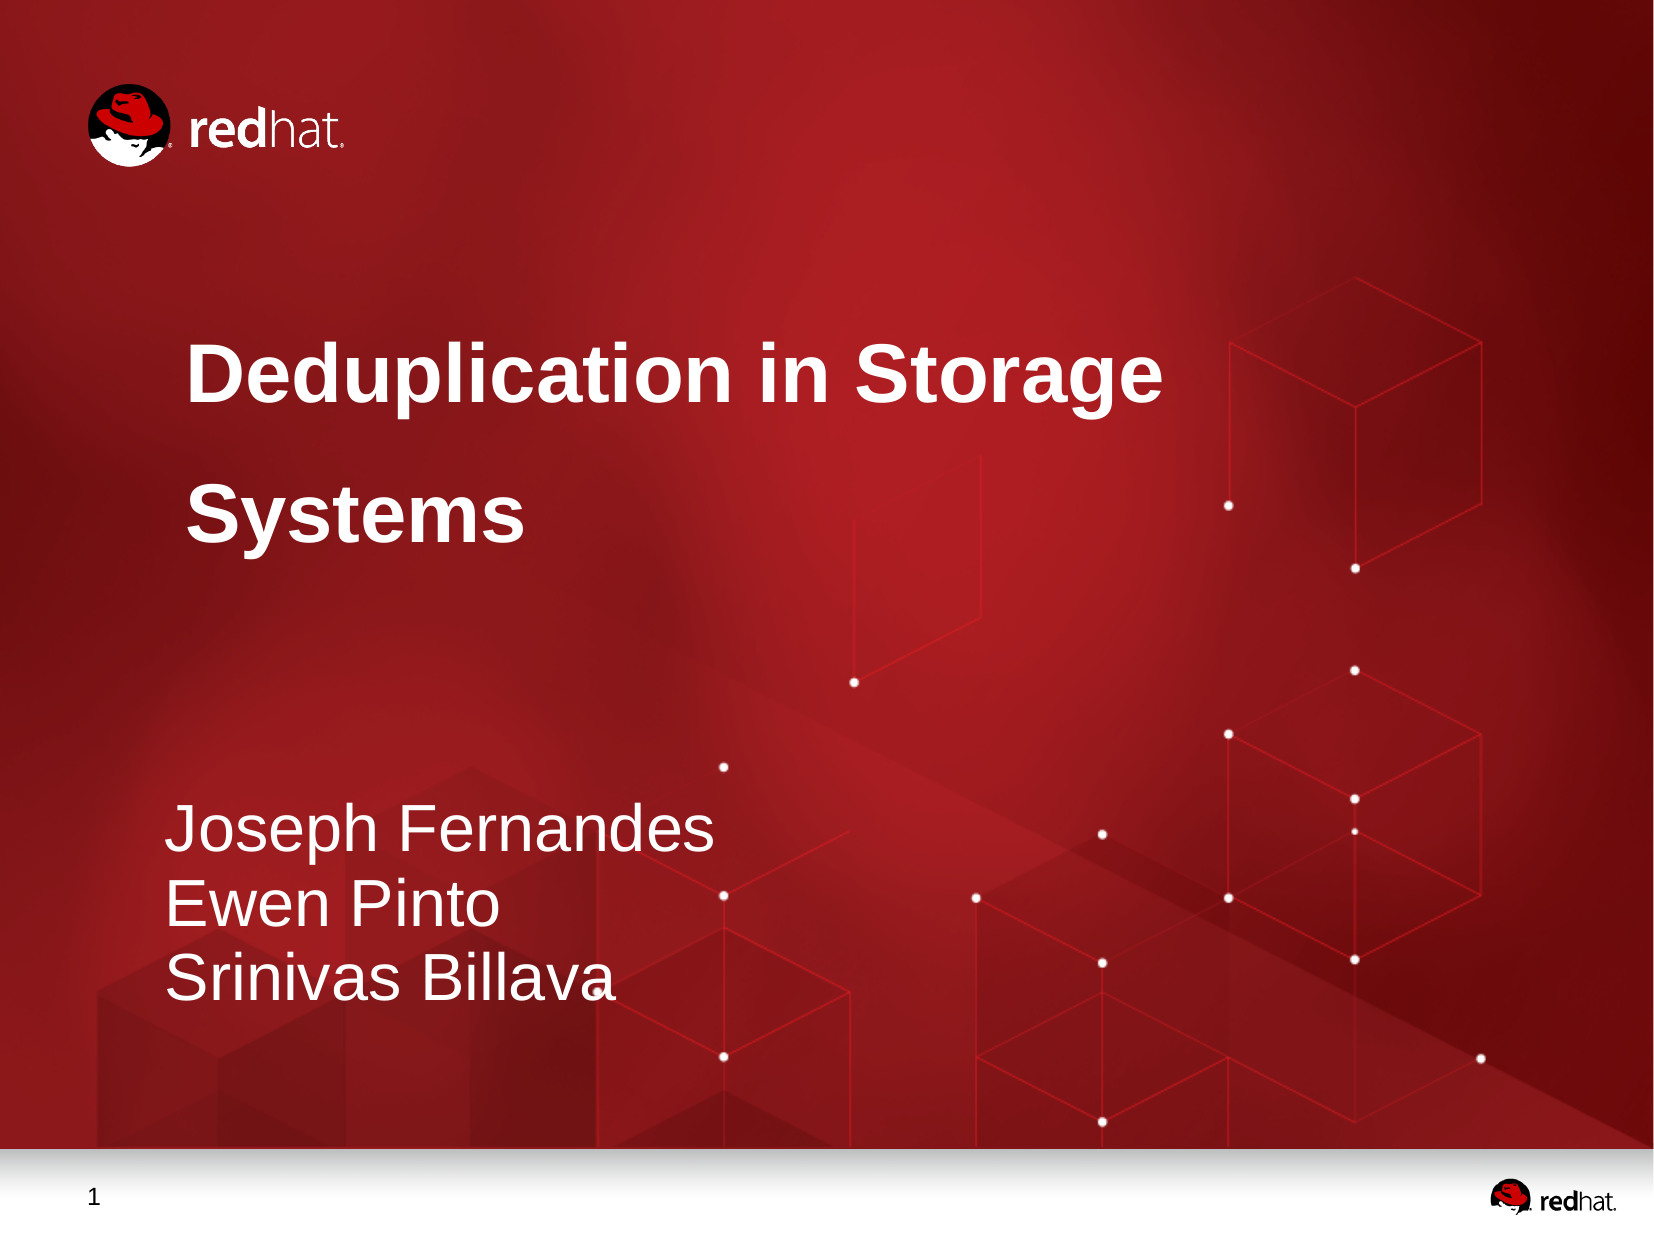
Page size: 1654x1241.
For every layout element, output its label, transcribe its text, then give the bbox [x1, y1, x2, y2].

text_box Deduplication in Storage Systems [170, 273, 1408, 634]
text_box Joseph Fernandes Ewen Pinto Srinivas Billava [150, 783, 1417, 1238]
picture [0, 0, 1654, 1241]
